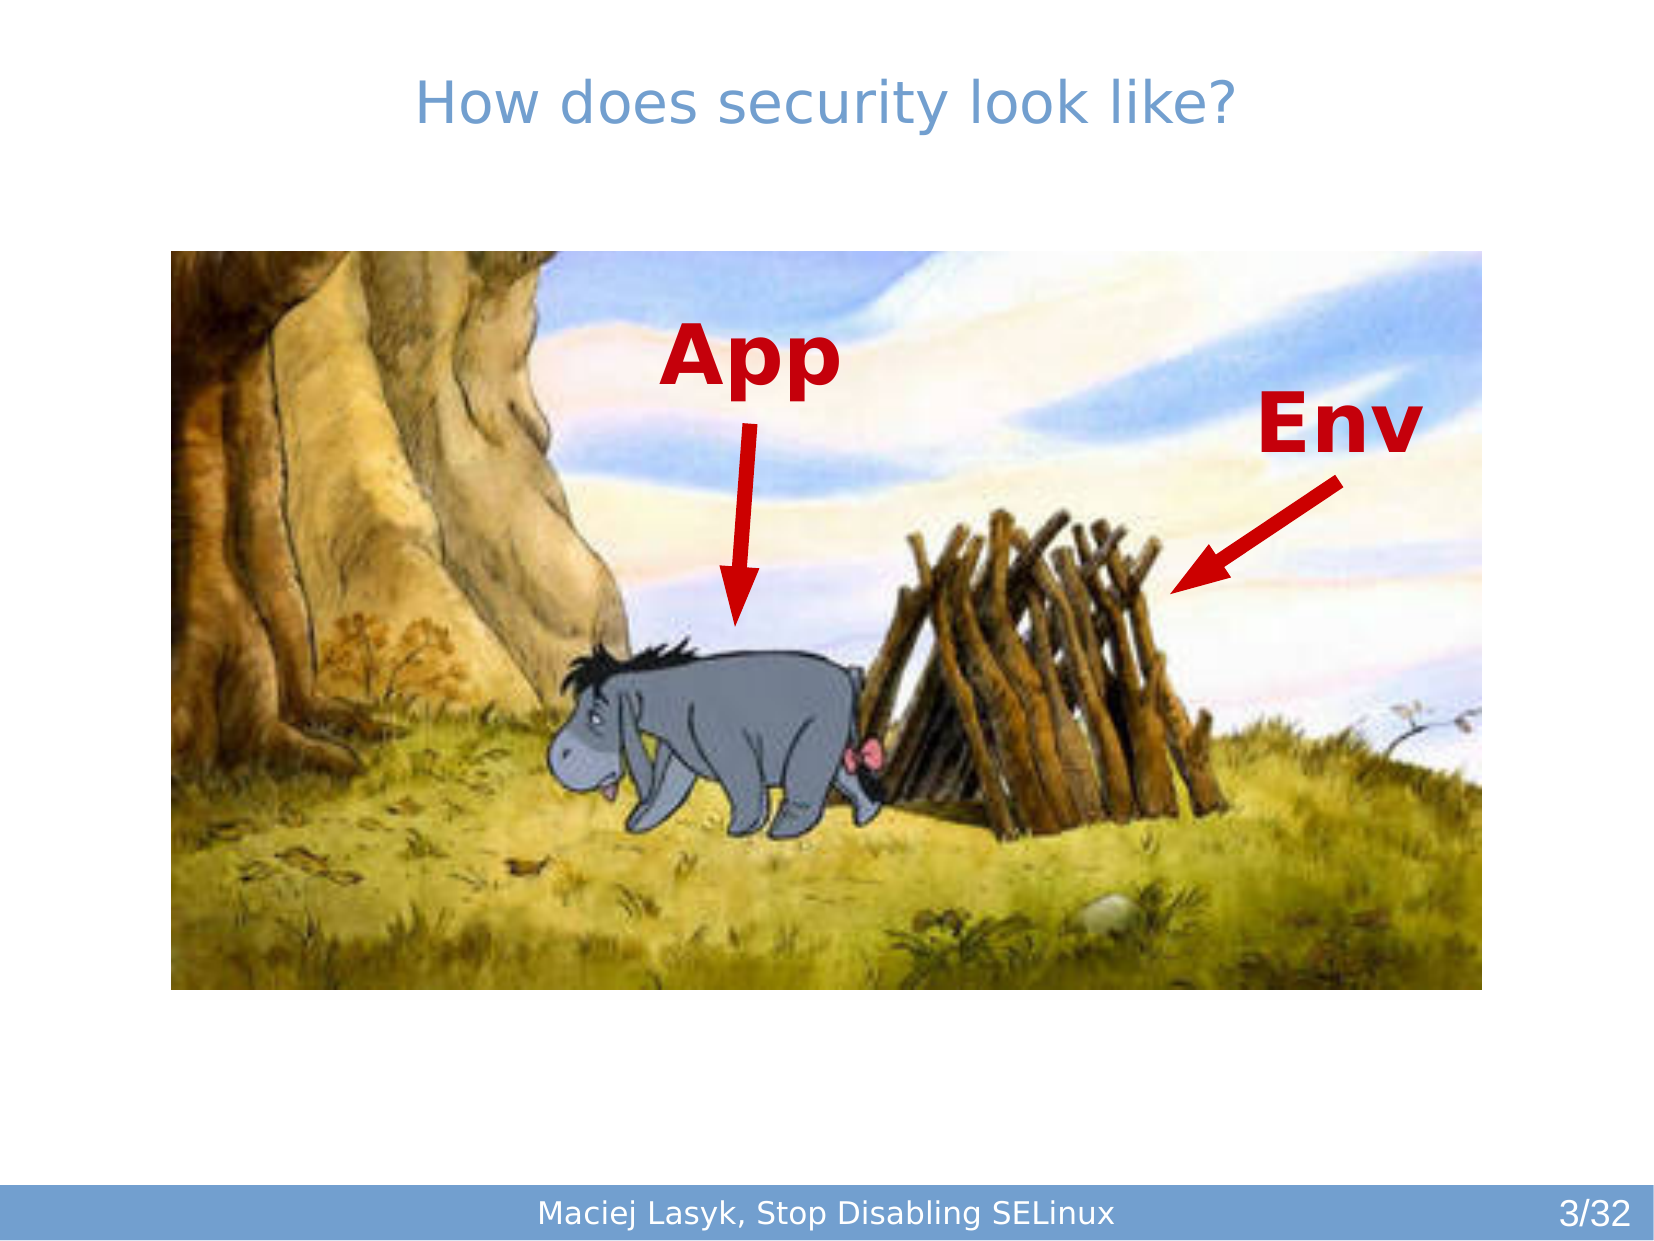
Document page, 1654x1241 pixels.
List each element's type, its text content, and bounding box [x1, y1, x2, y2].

text_box [1647, 1185, 1654, 1241]
text_box [0, 1185, 1533, 1241]
picture [171, 251, 1482, 990]
text_box How does security look like? [399, 61, 1254, 145]
text_box App [645, 300, 859, 412]
text_box Maciej Lasyk, Stop Disabling SELinux [522, 1188, 1132, 1240]
text_box Env [1240, 368, 1441, 481]
text_box 3/32 [1533, 1185, 1647, 1241]
